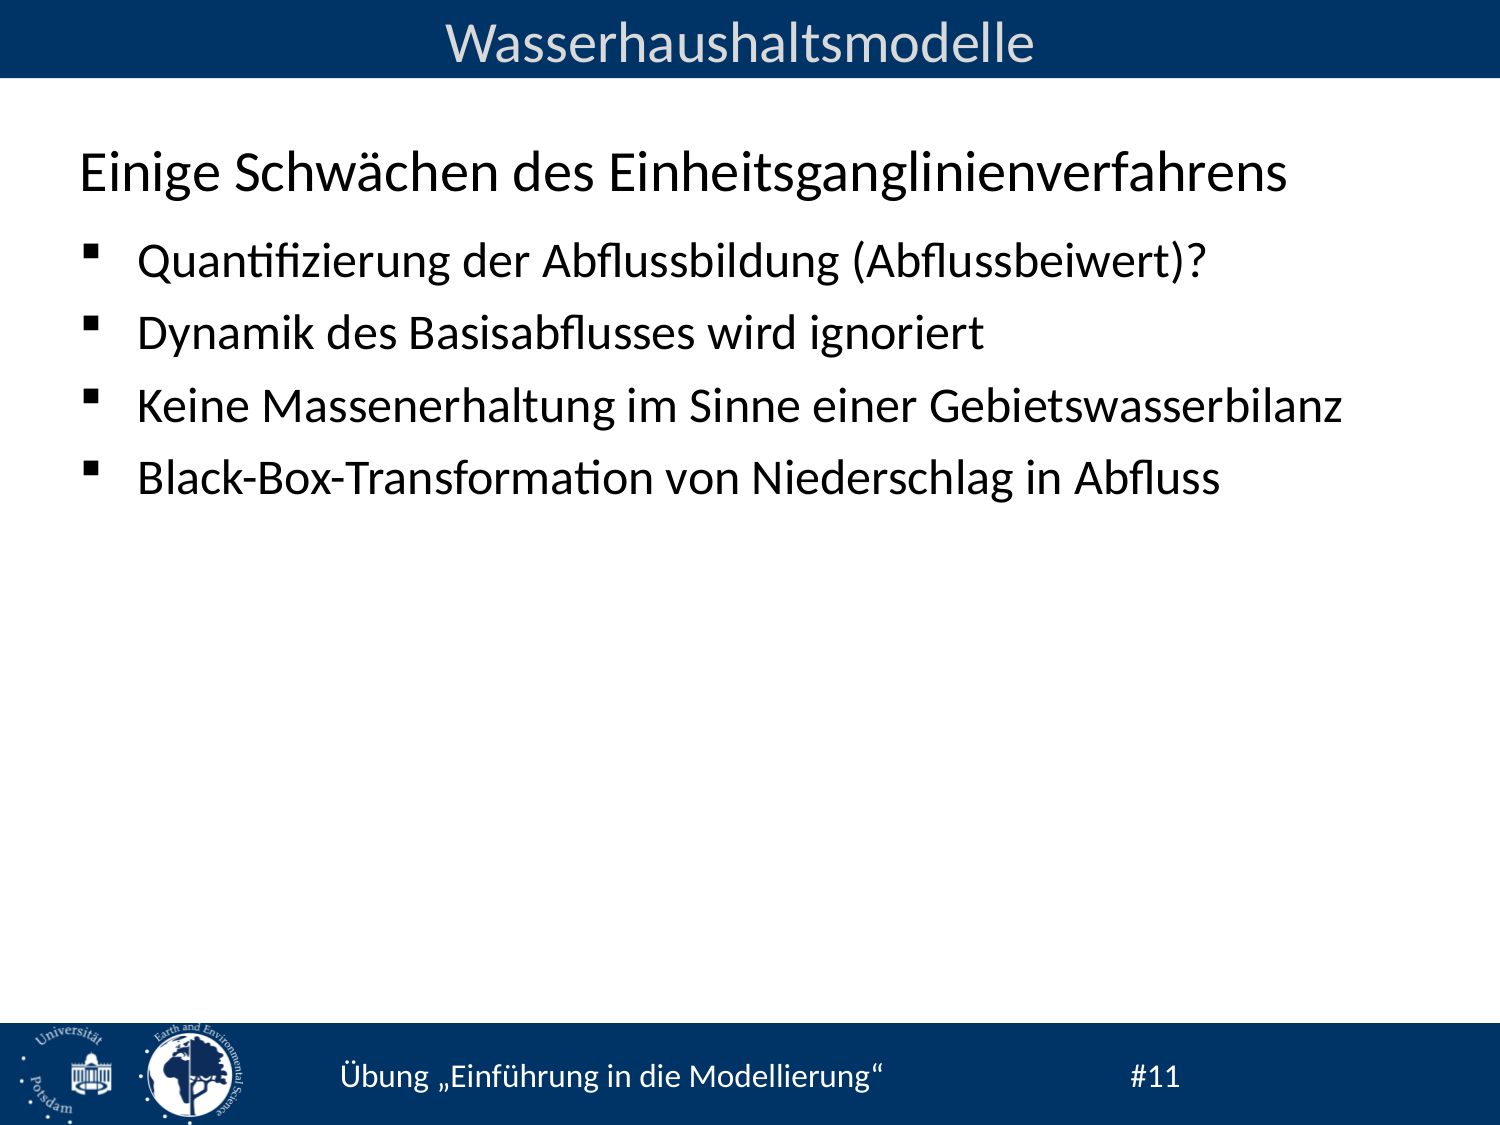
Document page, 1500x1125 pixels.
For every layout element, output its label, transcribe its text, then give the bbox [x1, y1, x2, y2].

picture [139, 1023, 243, 1125]
text_box Einige Schwächen des Einheitsganglinienverfahrens [64, 125, 1412, 211]
text_box Quantifizierung der Abflussbildung (Abflussbeiwert)? Dynamik des Basisabflusses wird ignoriert Keine Massenerhaltung im Sinne einer Gebietswasserbilanz Black-Box-Transformation von Niederschlag in Abfluss [64, 219, 1471, 513]
text_box Wasserhaushaltsmodelle [0, 0, 1495, 75]
